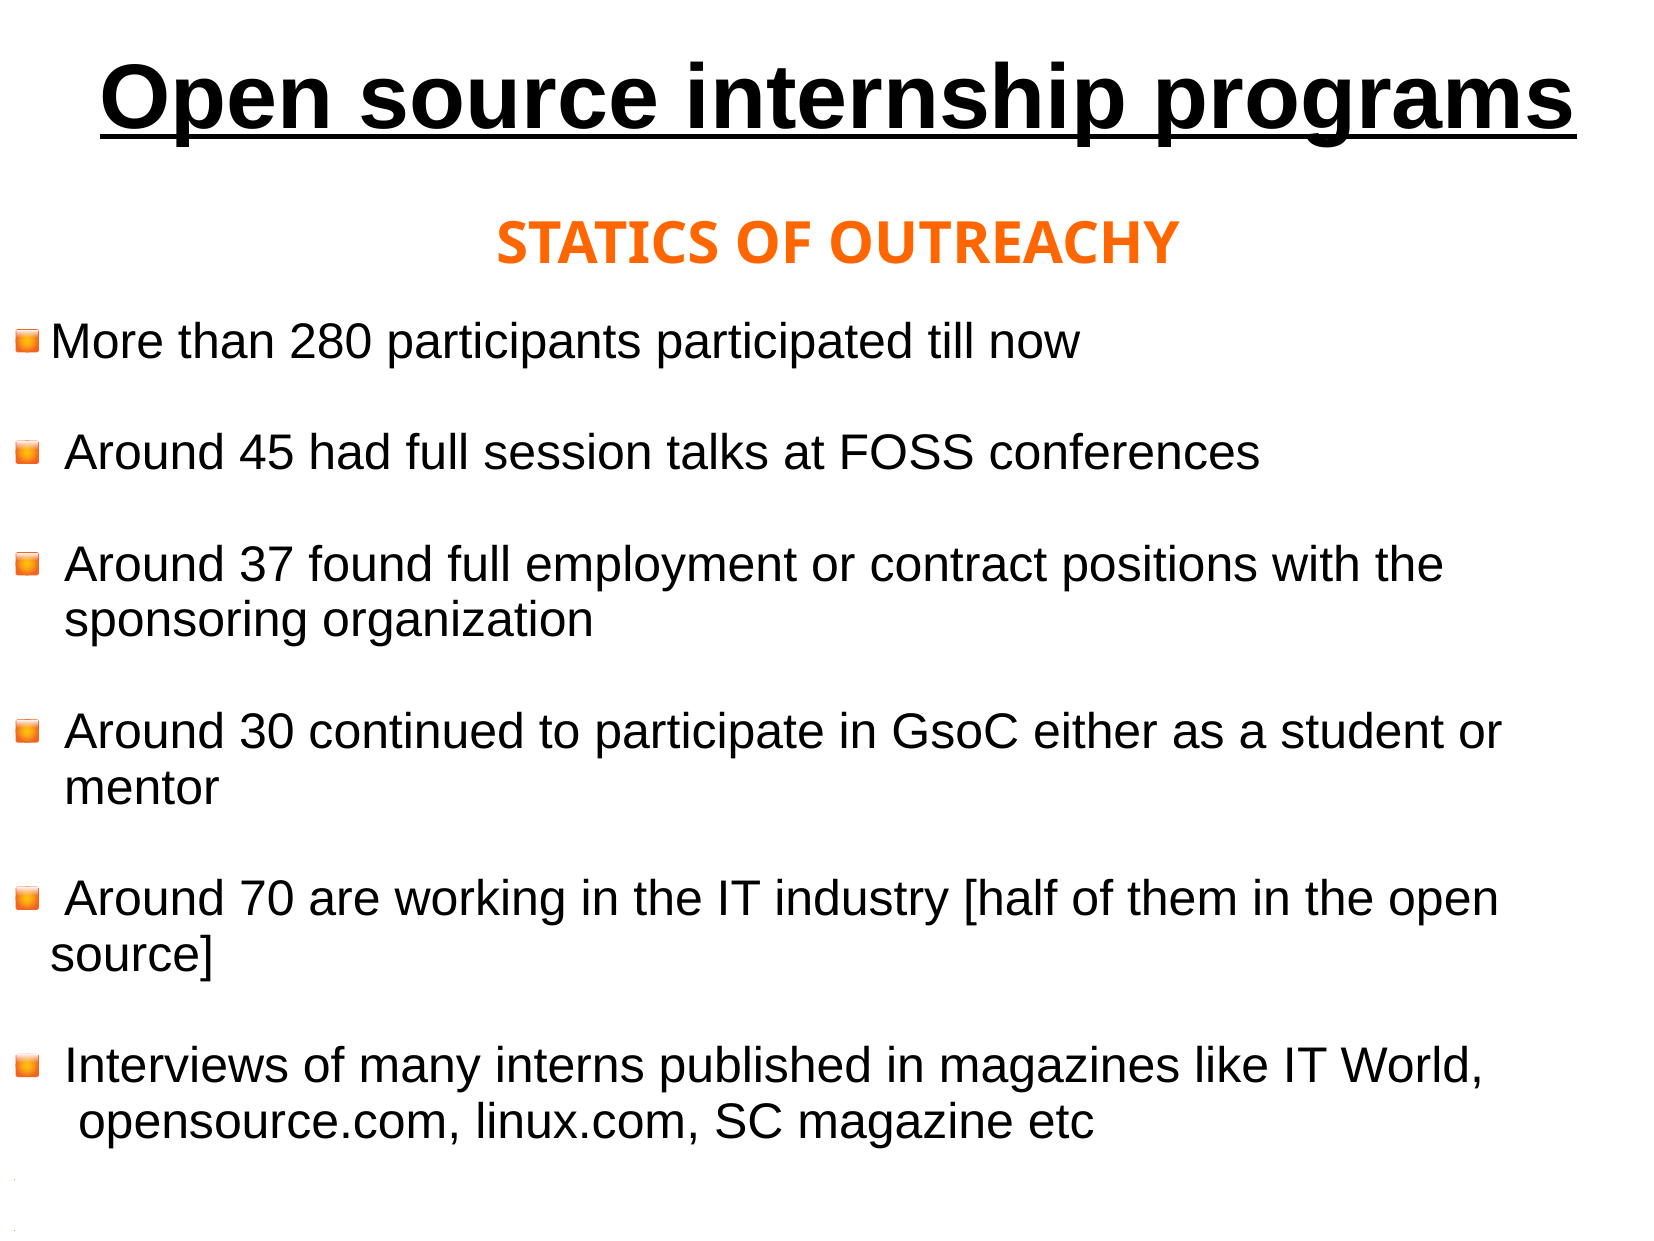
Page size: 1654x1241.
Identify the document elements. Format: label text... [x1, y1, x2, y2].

list STATICS OF OUTREACHY [0, 200, 1642, 305]
title Open source internship programs [94, 29, 1583, 166]
text_box More than 280 participants participated till now Around 45 had full session talks at FOSS conferences Around 37 found full employment or contract positions with the sponsoring organization Around 30 continued to participate in GsoC either as a student or mentor Around 70 are working in the IT industry [half of them in the open source] Interviews of many interns published in magazines like IT World, opensource.com, linux.com, SC magazine etc [0, 305, 1654, 1241]
